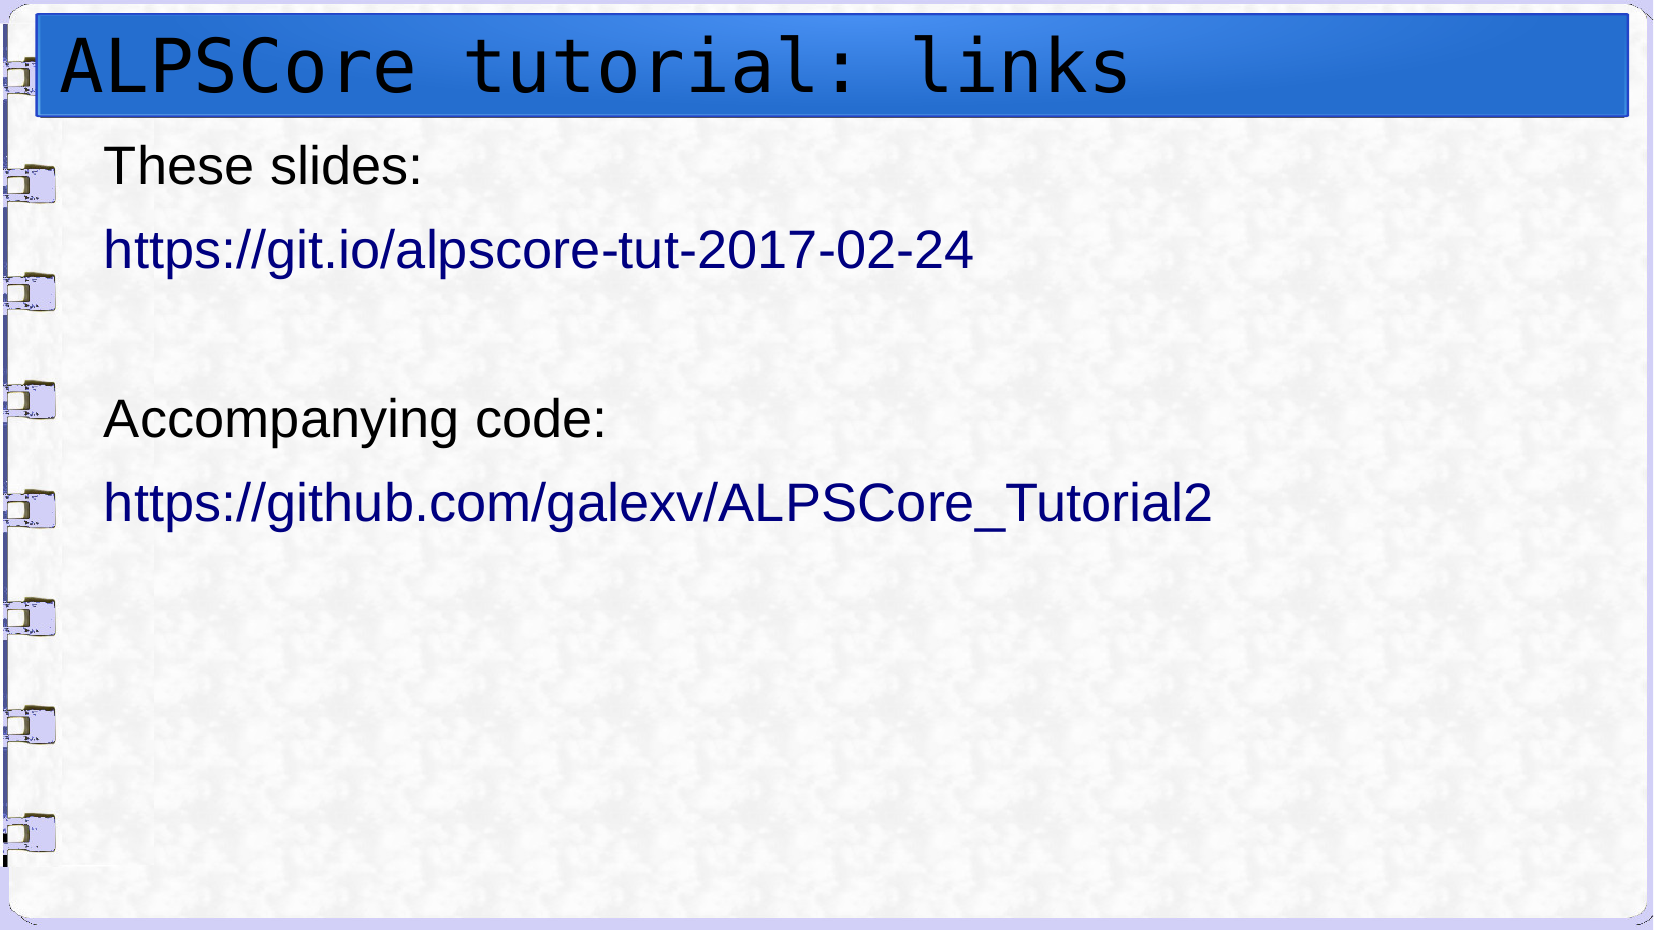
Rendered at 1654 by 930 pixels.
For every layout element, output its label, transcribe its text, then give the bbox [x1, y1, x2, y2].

list These slides: https://git.io/alpscore-tut-2017-02-24 Accompanying code: https://github.com/galexv/ALPSCore_Tutorial2 [103, 135, 1592, 810]
title ALPSCore tutorial: links [59, 13, 1620, 120]
picture [0, 0, 1654, 930]
